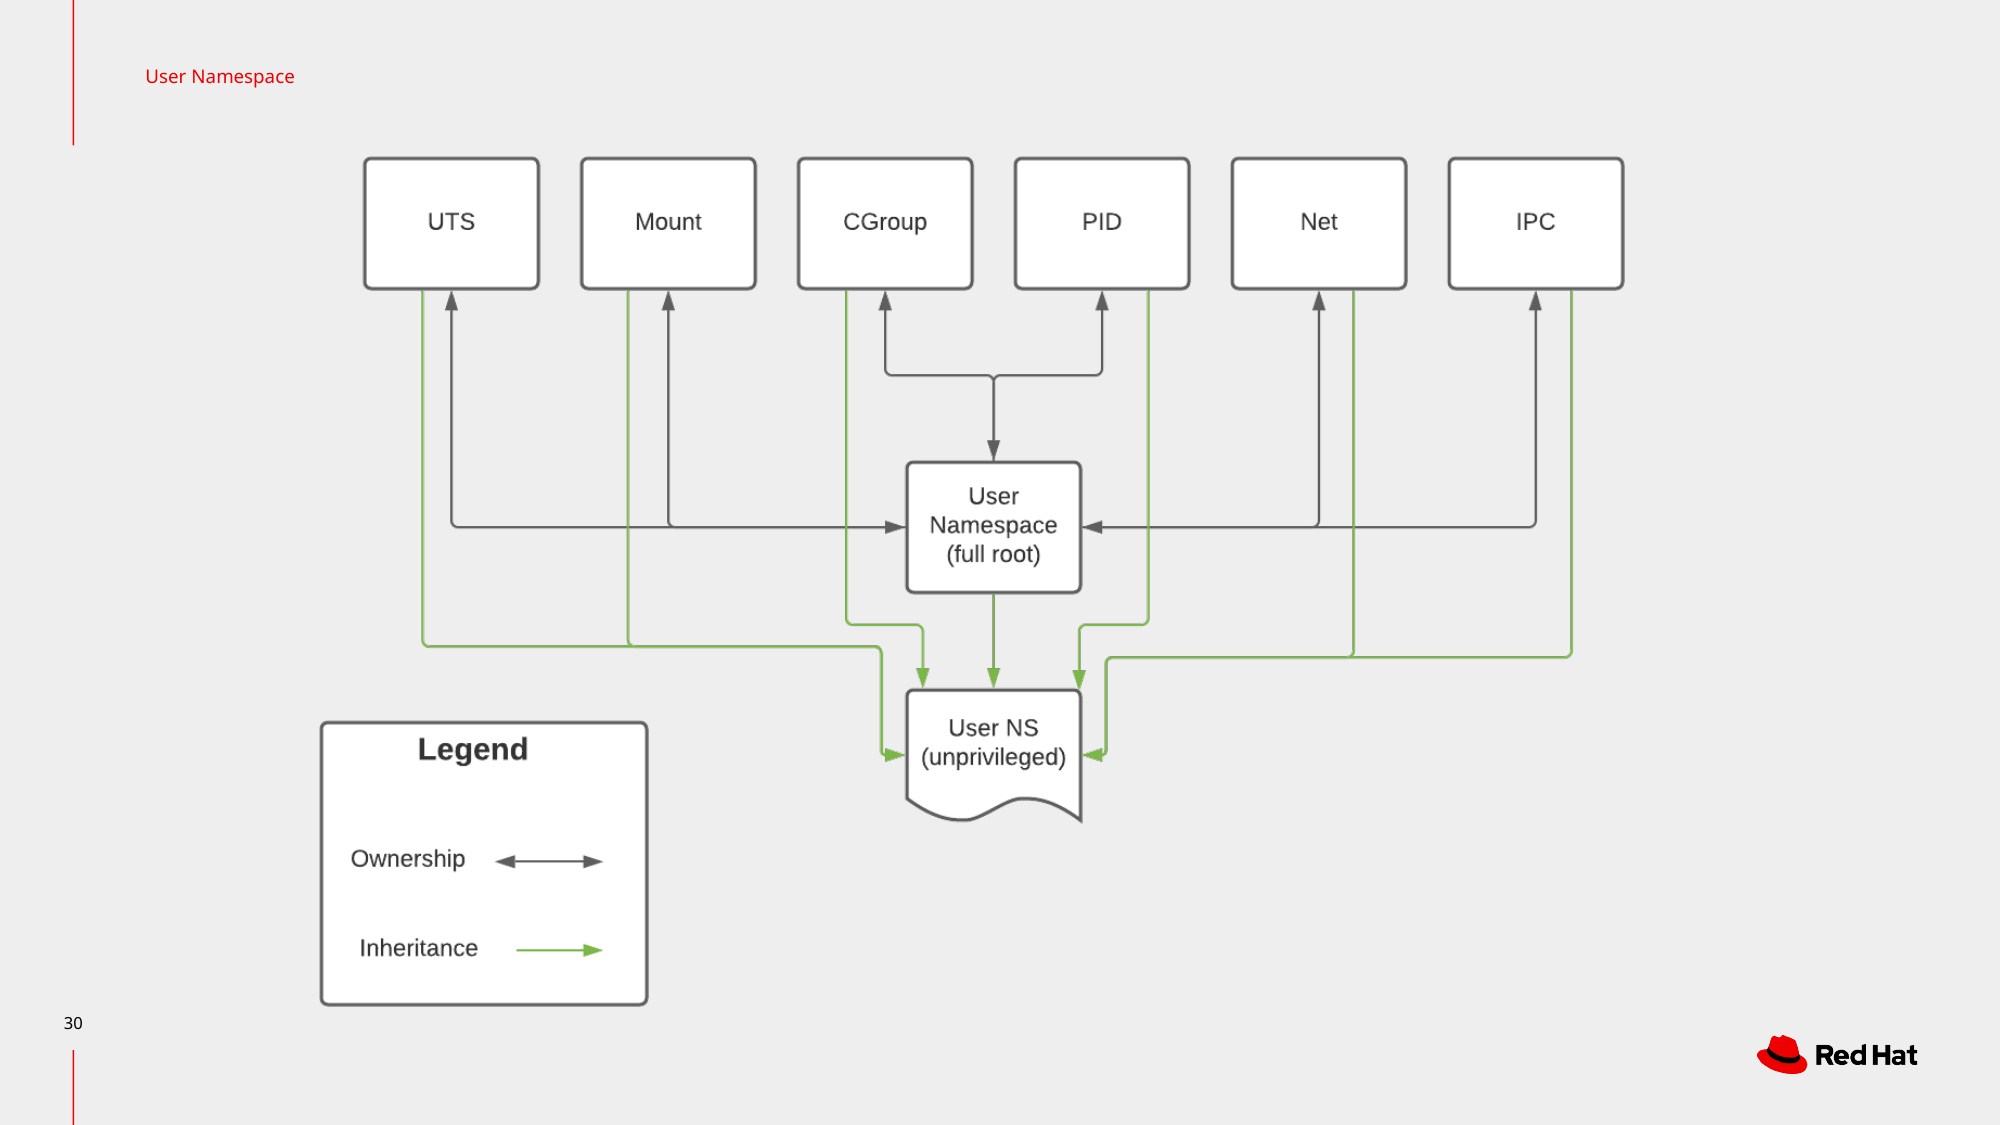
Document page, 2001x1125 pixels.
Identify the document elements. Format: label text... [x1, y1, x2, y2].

picture [1757, 1035, 1918, 1074]
subtitle User Namespace [73, 9, 919, 143]
slide_number <number> [13, 1012, 134, 1036]
picture [278, 115, 1666, 1048]
